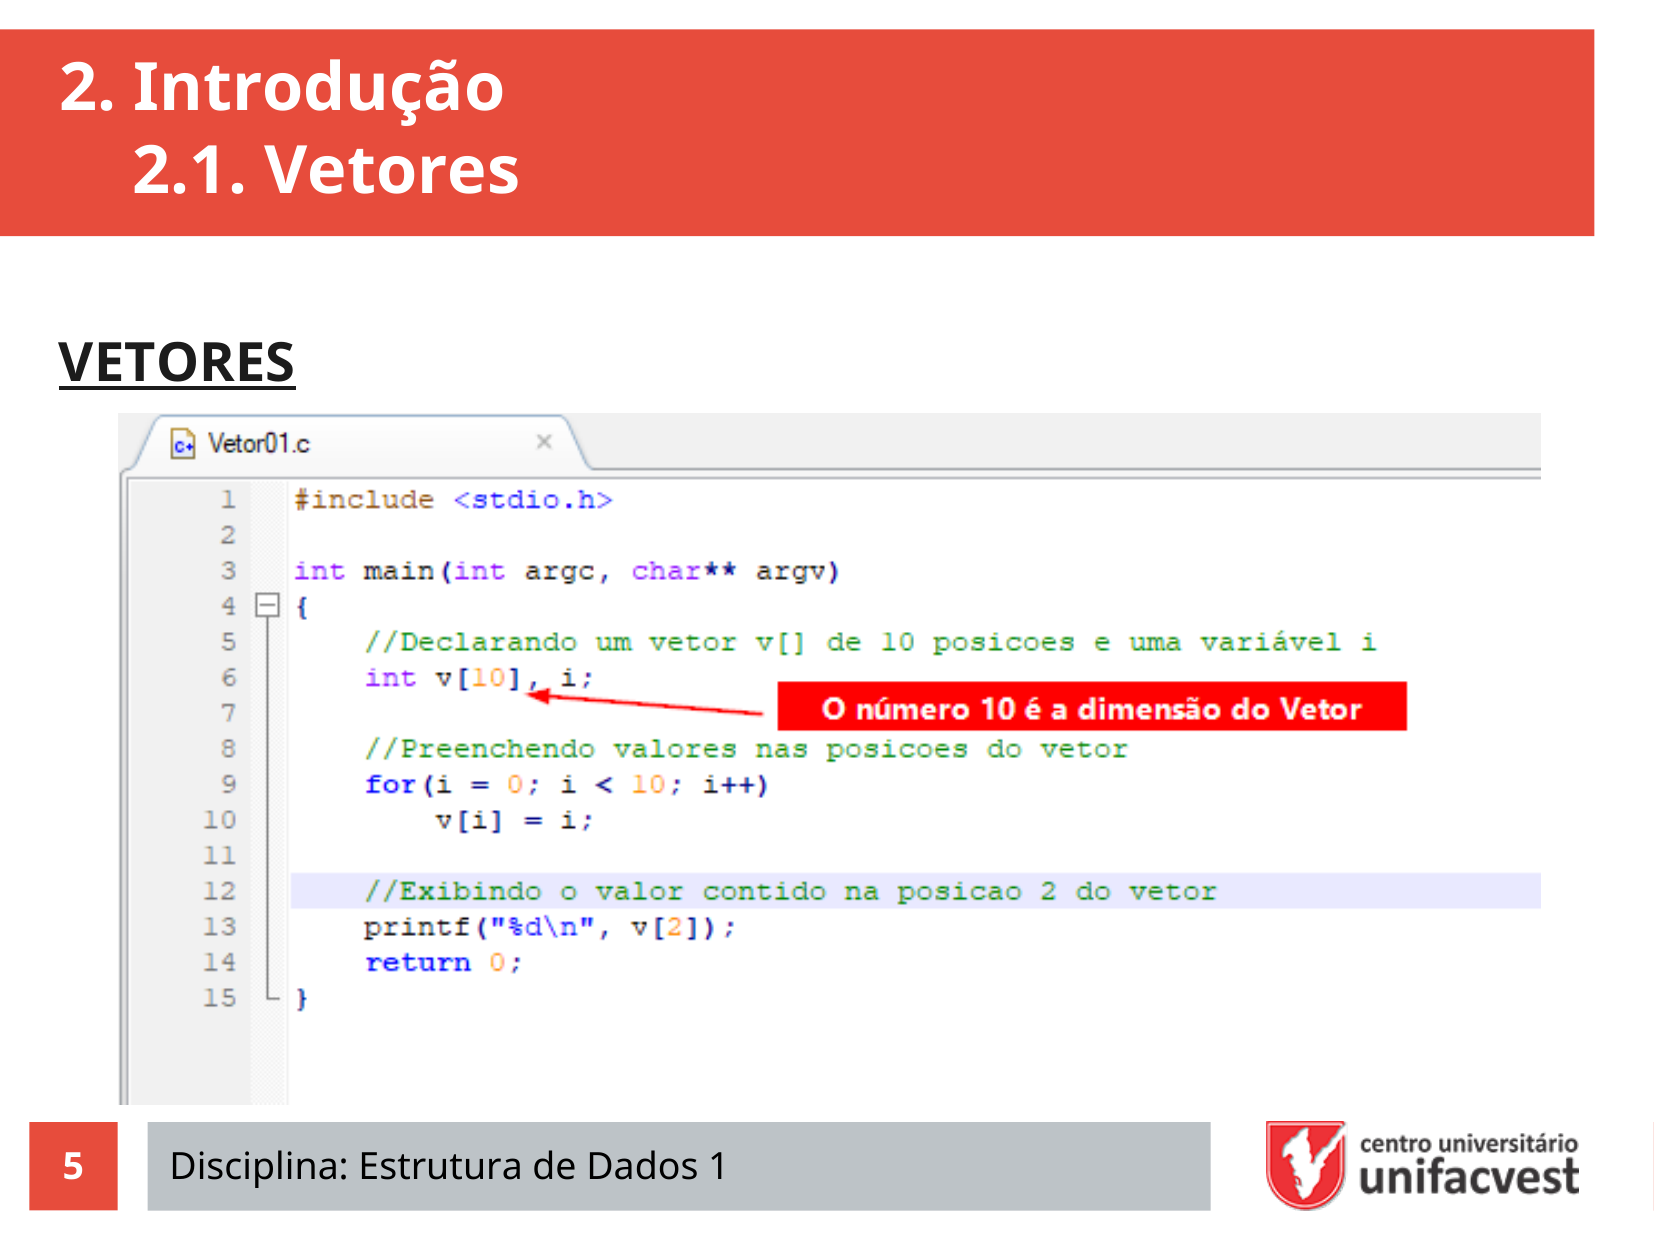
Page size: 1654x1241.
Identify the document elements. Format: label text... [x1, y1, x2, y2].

picture [118, 413, 1541, 1105]
picture [1266, 1121, 1579, 1211]
text_box [1238, 1120, 1654, 1212]
list VETORES [59, 324, 1566, 1093]
text_box Disciplina: Estrutura de Dados 1 [154, 1132, 1205, 1196]
title 2. Introdução 2.1. Vetores [59, 59, 1595, 207]
